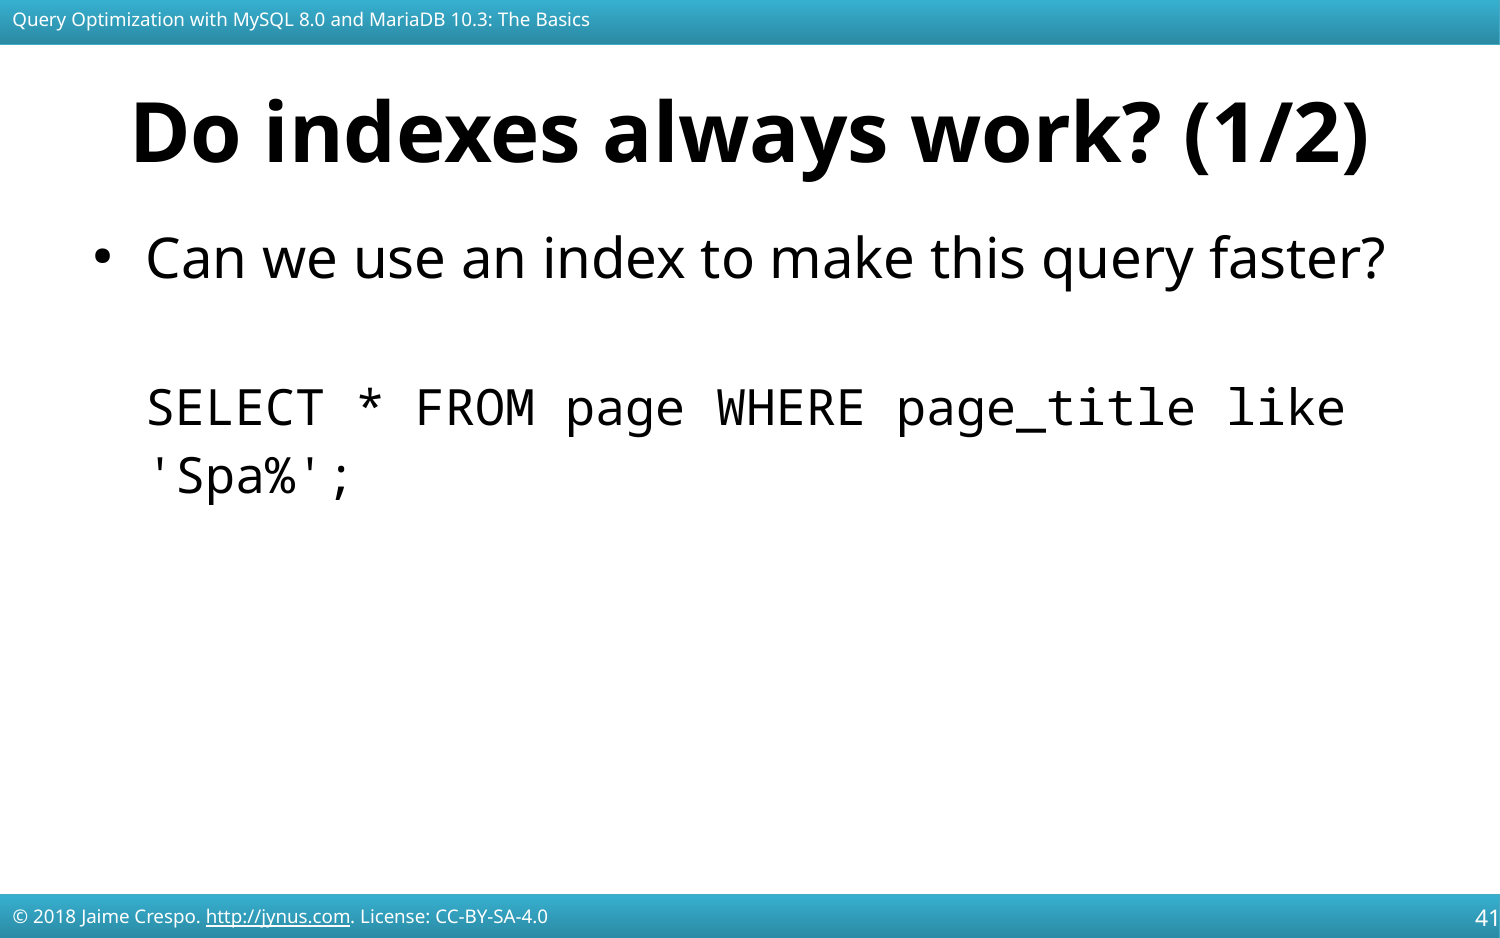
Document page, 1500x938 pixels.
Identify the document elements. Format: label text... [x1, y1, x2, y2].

title Do indexes always work? (1/2) [75, 32, 1425, 218]
list Can we use an index to make this query faster? SELECT * FROM page WHERE page_title like 'Spa%'; [75, 218, 1425, 876]
